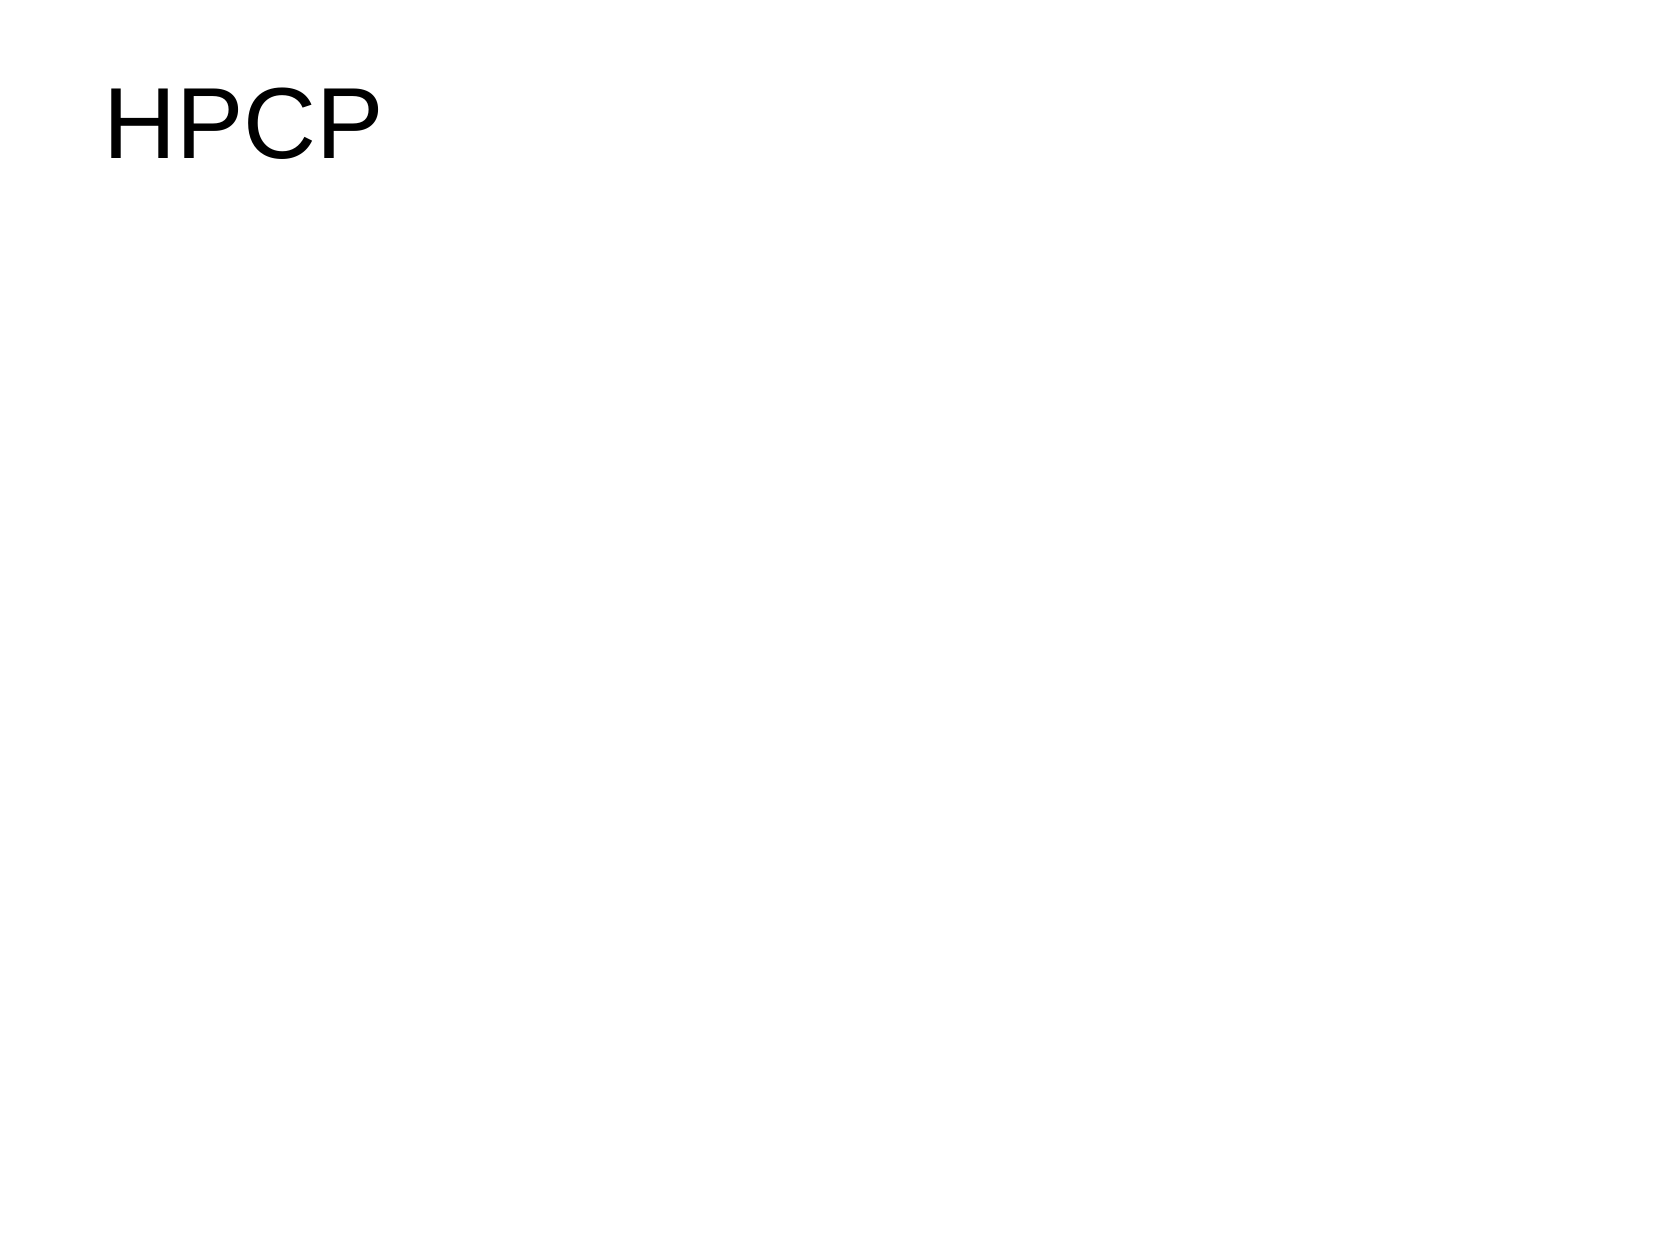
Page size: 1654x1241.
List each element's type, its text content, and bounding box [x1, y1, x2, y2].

title HPCP [39, 8, 1638, 238]
